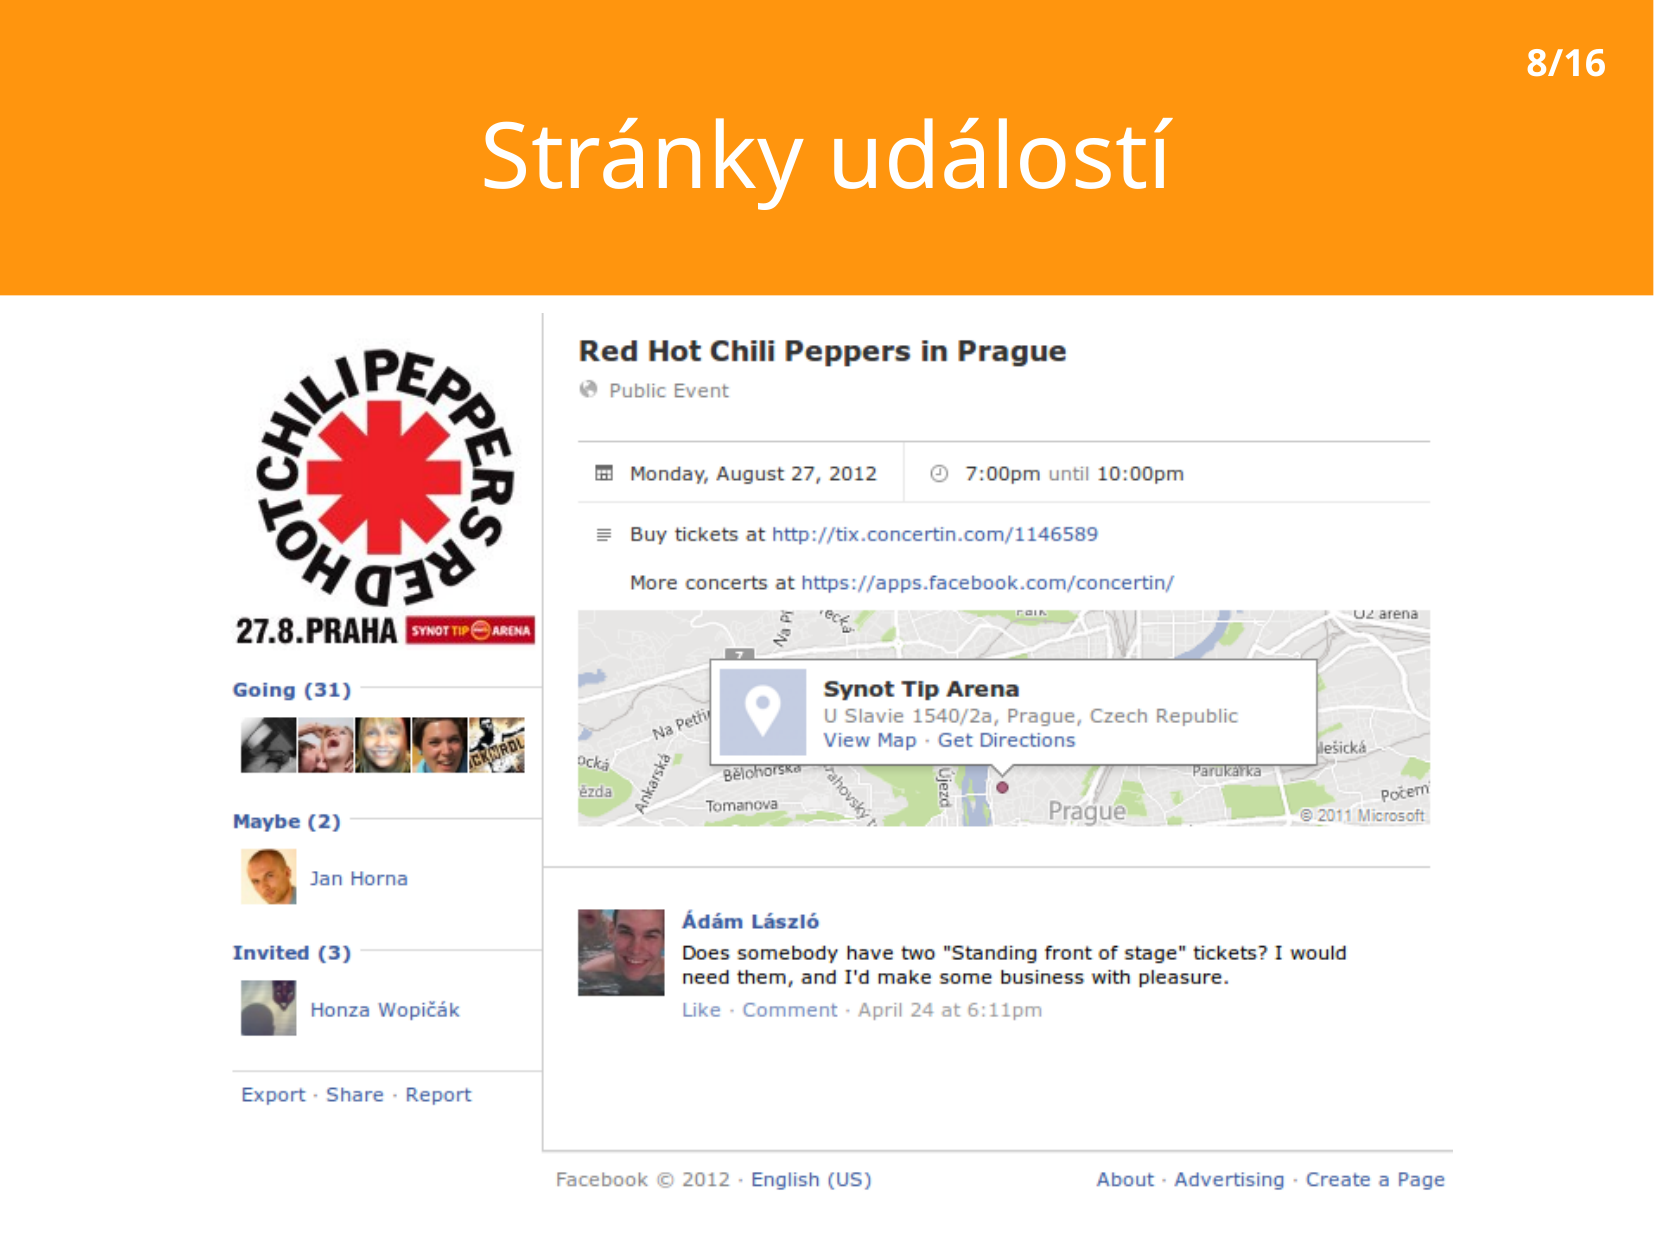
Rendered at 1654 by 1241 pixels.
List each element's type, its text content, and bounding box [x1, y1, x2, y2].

picture [219, 313, 1453, 1235]
text_box [0, 0, 1654, 296]
text_box 8/16 [1511, 29, 1625, 89]
title Stránky událostí [82, 49, 1571, 257]
